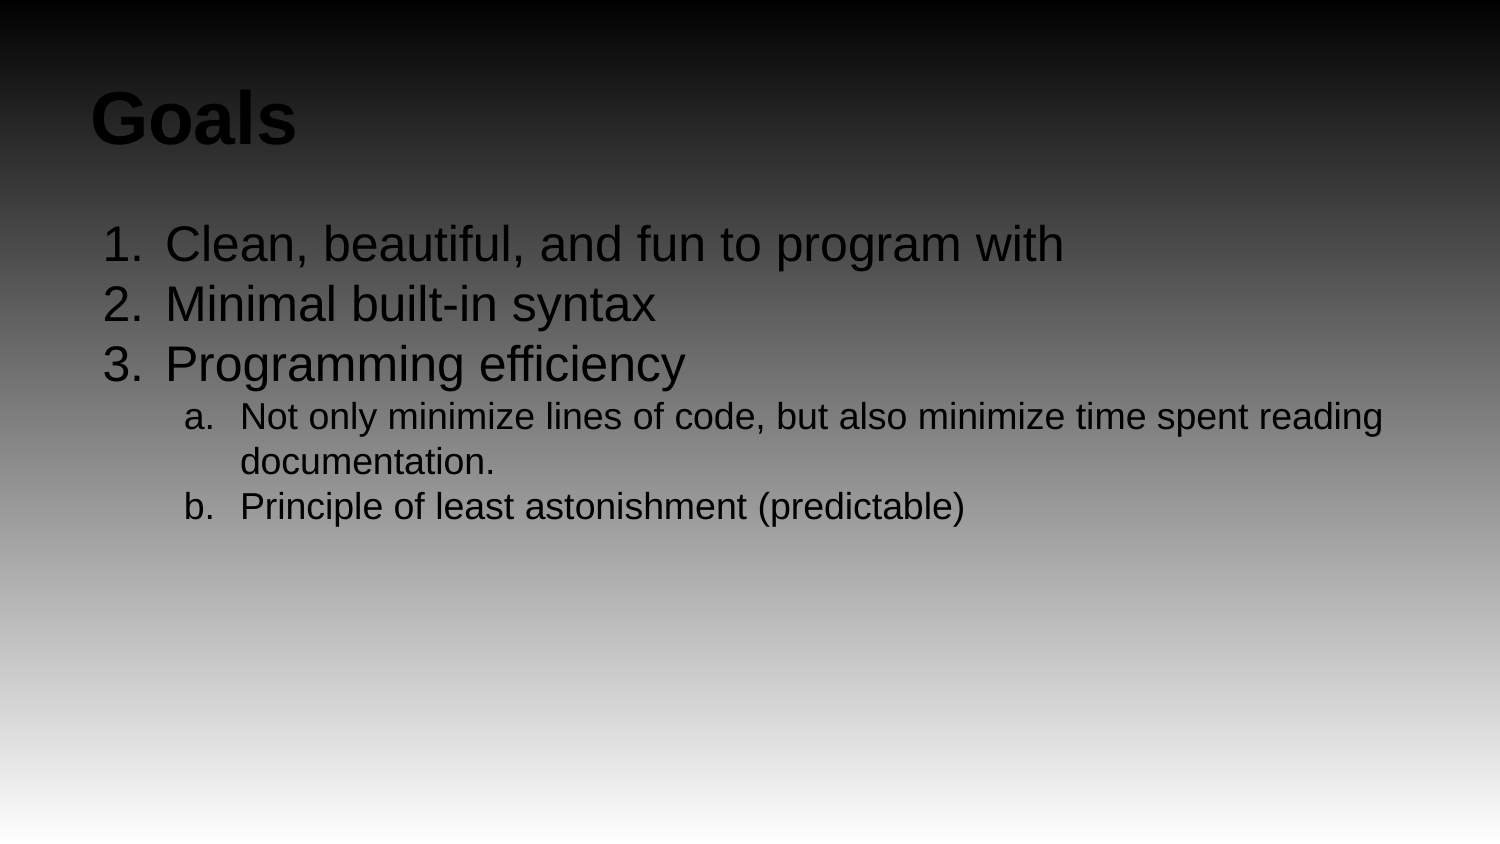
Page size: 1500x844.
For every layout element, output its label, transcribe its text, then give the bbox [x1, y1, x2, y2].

title Goals [75, 33, 1425, 175]
list Clean, beautiful, and fun to program with Minimal built-in syntax Programming efficiency Not only minimize lines of code, but also minimize time spent reading documentation. Principle of least astonishment (predictable) [75, 196, 1425, 808]
